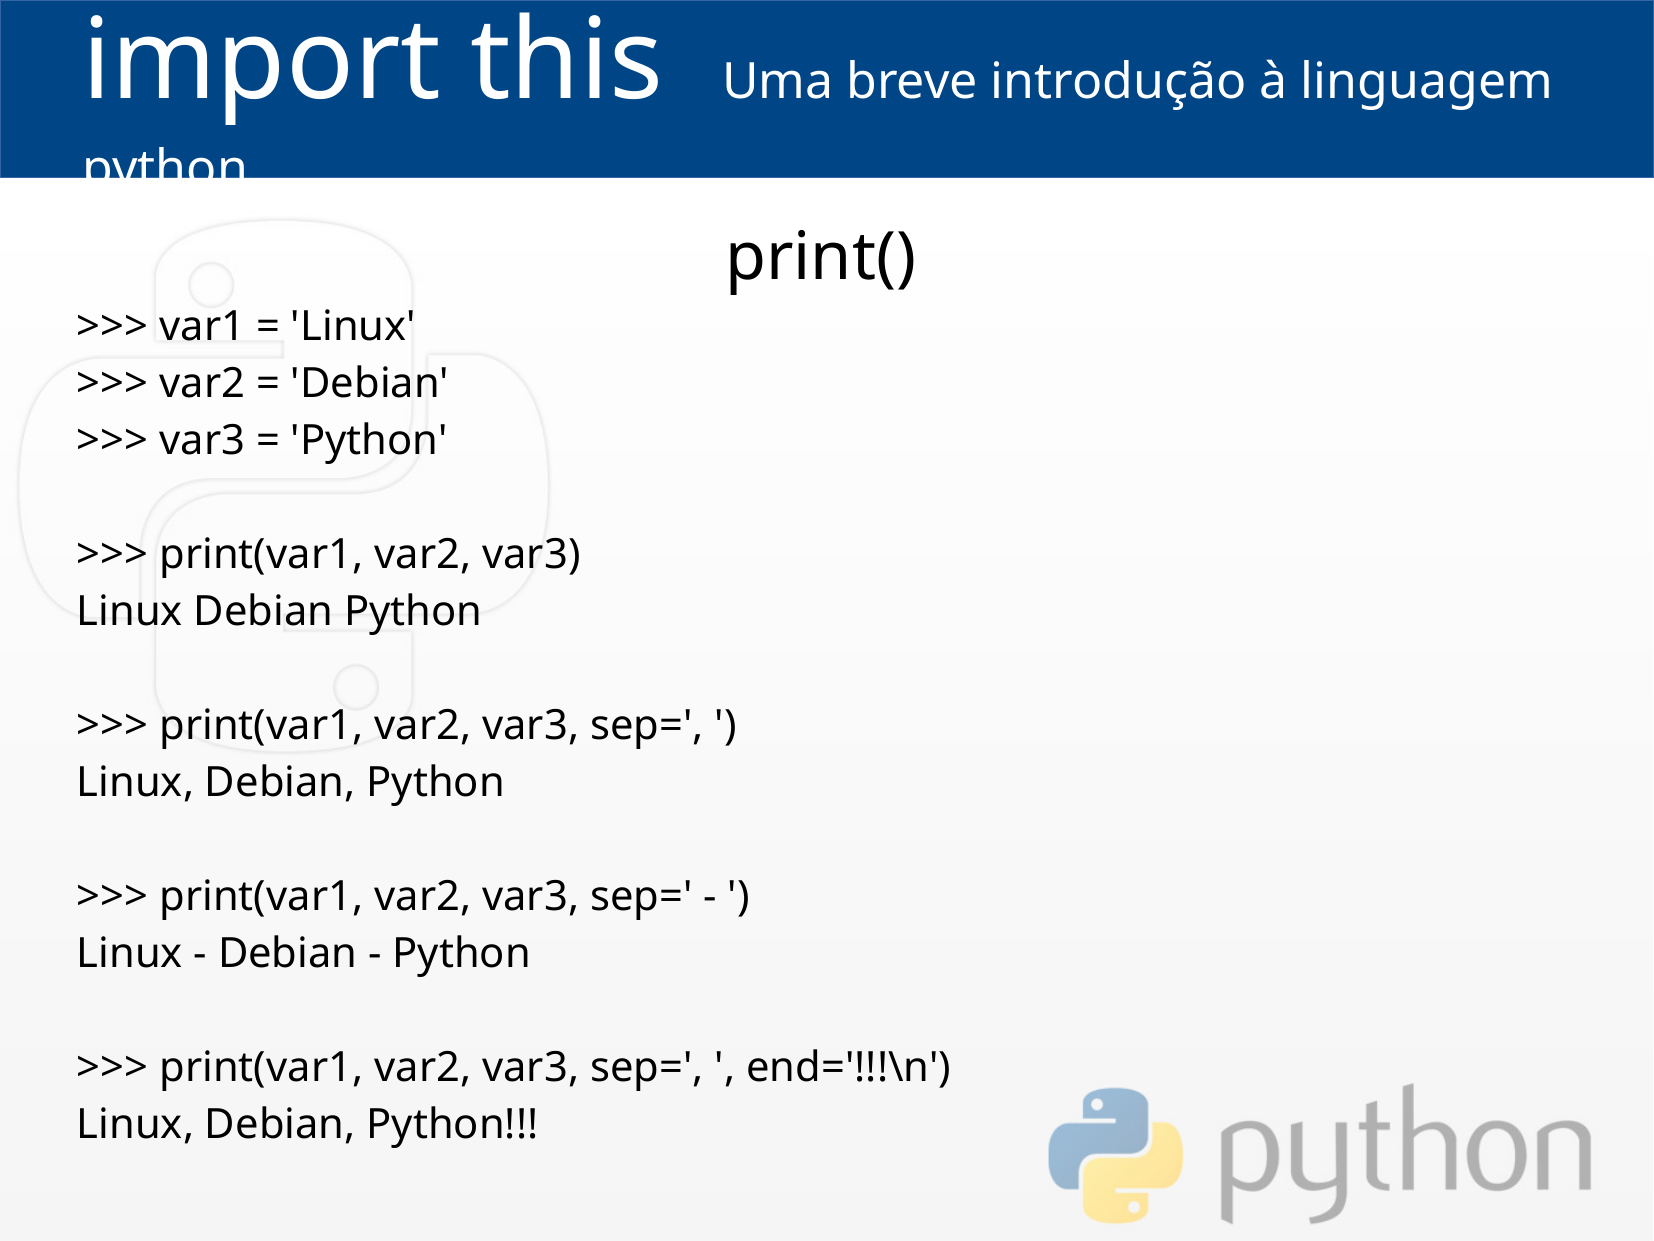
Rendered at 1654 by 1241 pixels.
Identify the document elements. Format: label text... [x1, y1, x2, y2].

text_box print() [106, 200, 1536, 296]
subtitle >>> var1 = 'Linux' >>> var2 = 'Debian' >>> var3 = 'Python' >>> print(var1, var2, var3) Linux Debian Python >>> print(var1, var2, var3, sep=', ') Linux, Debian, Python >>> print(var1, var2, var3, sep=' - ') Linux - Debian - Python >>> print(var1, var2, var3, sep=', ', end='!!!\n') Linux, Debian, Python!!! [76, 319, 1565, 1128]
picture [0, 200, 1654, 1241]
text_box [0, 0, 1654, 178]
title import this Uma breve introdução à linguagem python [82, 1, 1571, 178]
